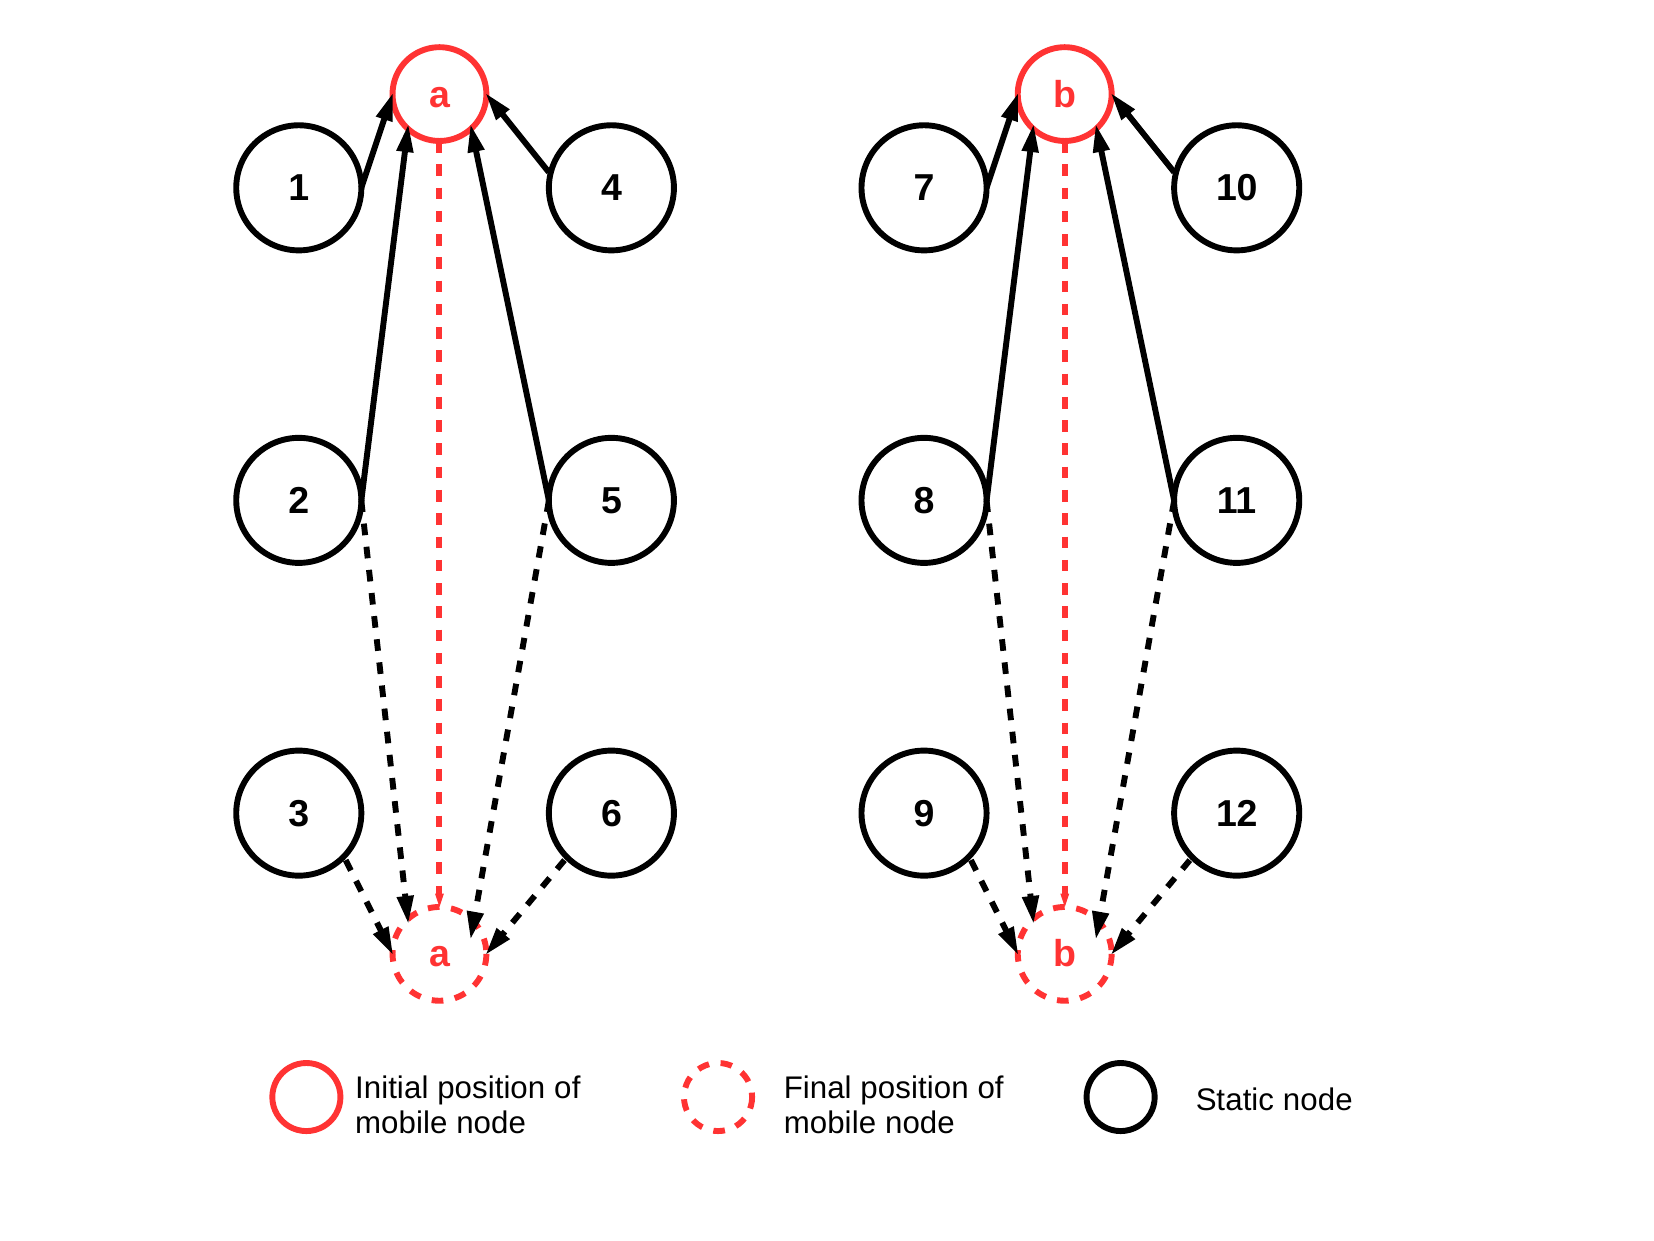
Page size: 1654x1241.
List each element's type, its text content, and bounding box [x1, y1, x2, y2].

text_box b [1017, 906, 1112, 1001]
text_box 6 [548, 750, 674, 876]
text_box 2 [236, 437, 361, 563]
text_box Final position of mobile node [769, 1062, 1087, 1148]
text_box [683, 1062, 753, 1132]
text_box Static node [1181, 1074, 1499, 1145]
text_box 9 [861, 750, 987, 876]
text_box a [392, 906, 487, 1001]
text_box 4 [548, 125, 674, 251]
text_box 10 [1174, 125, 1300, 251]
text_box 11 [1175, 437, 1300, 563]
text_box 3 [236, 750, 362, 876]
text_box 12 [1174, 750, 1300, 876]
text_box a [392, 47, 487, 141]
text_box [272, 1062, 340, 1132]
text_box b [1017, 47, 1112, 141]
text_box 8 [861, 437, 986, 563]
text_box 7 [861, 125, 987, 251]
text_box 1 [236, 125, 362, 251]
text_box [1086, 1062, 1155, 1132]
text_box 5 [550, 437, 674, 563]
text_box Initial position of mobile node [340, 1062, 658, 1148]
